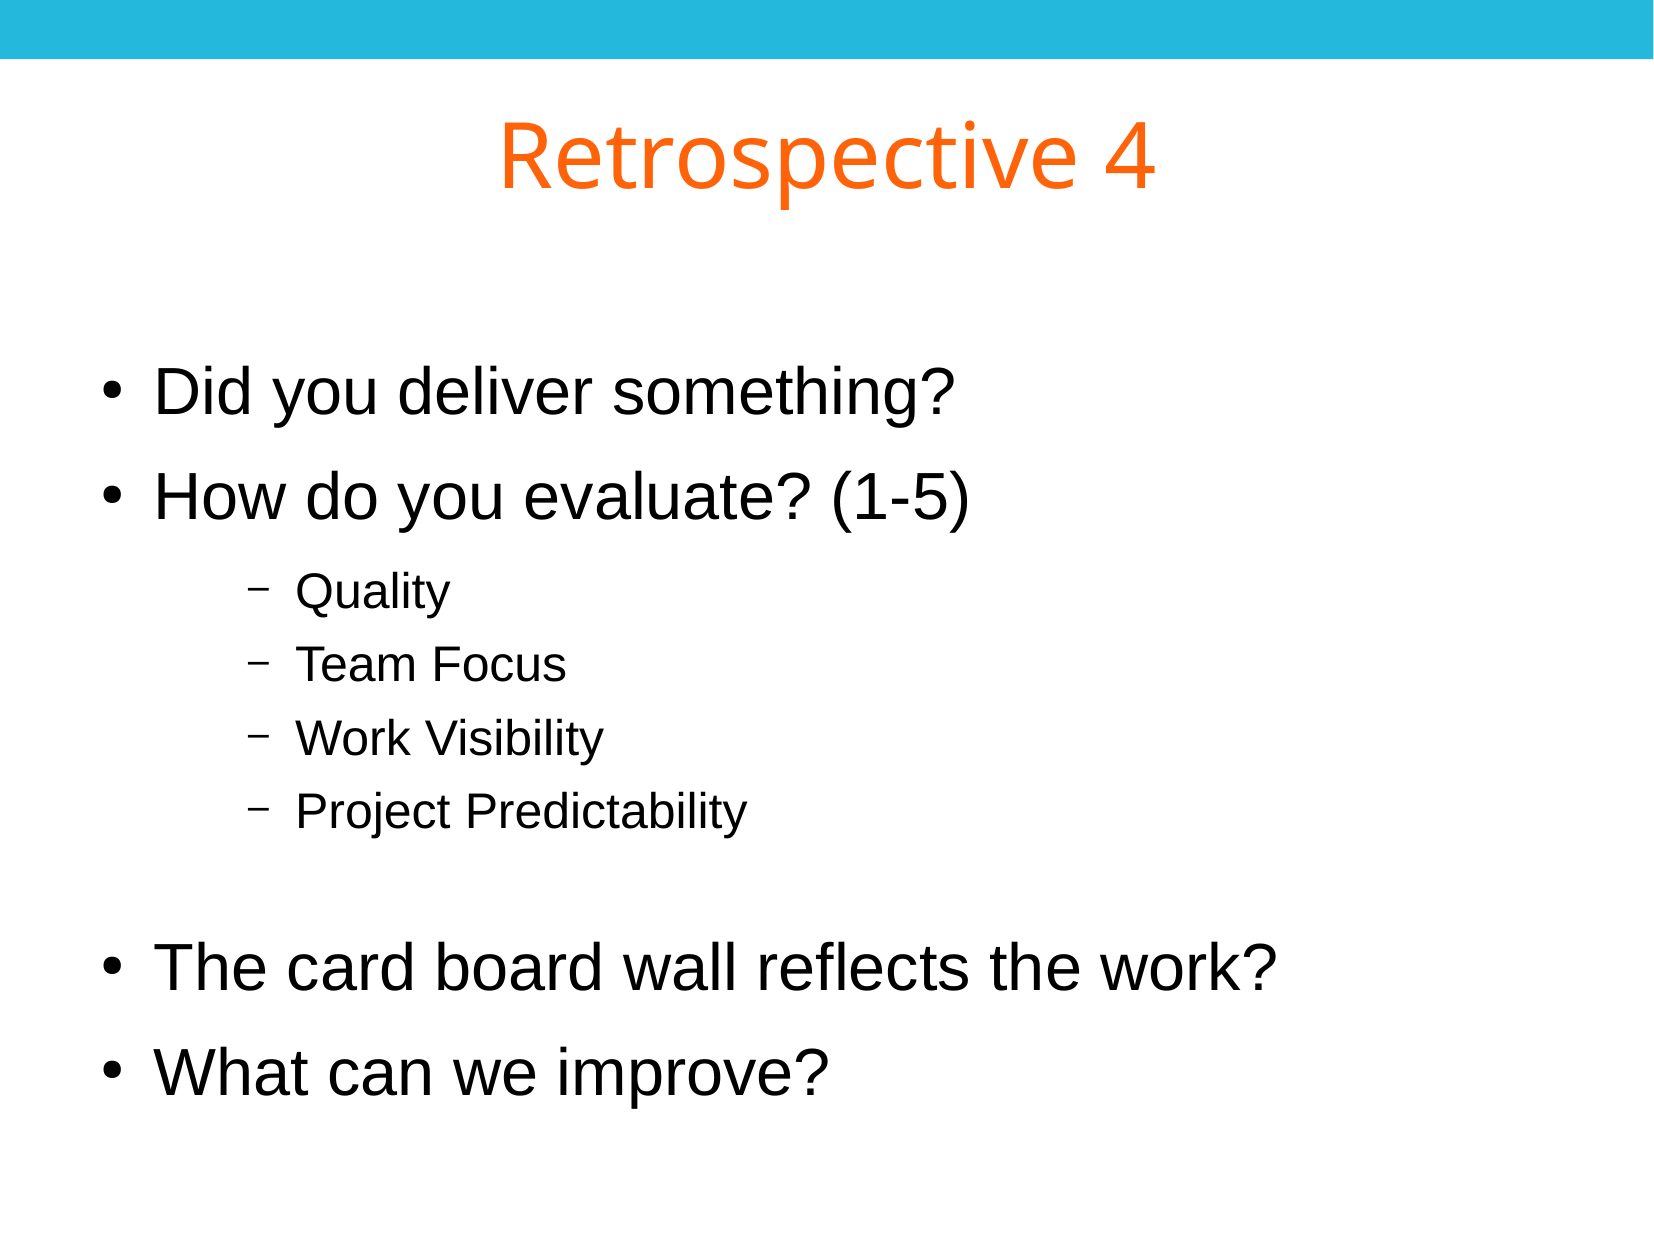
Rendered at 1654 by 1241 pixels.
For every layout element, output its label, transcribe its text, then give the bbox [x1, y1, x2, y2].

title Retrospective 4 [82, 56, 1571, 250]
list Did you deliver something? How do you evaluate? (1-5) Quality Team Focus Work Visibility Project Predictability The card board wall reflects the work? What can we improve? [82, 354, 1571, 1182]
